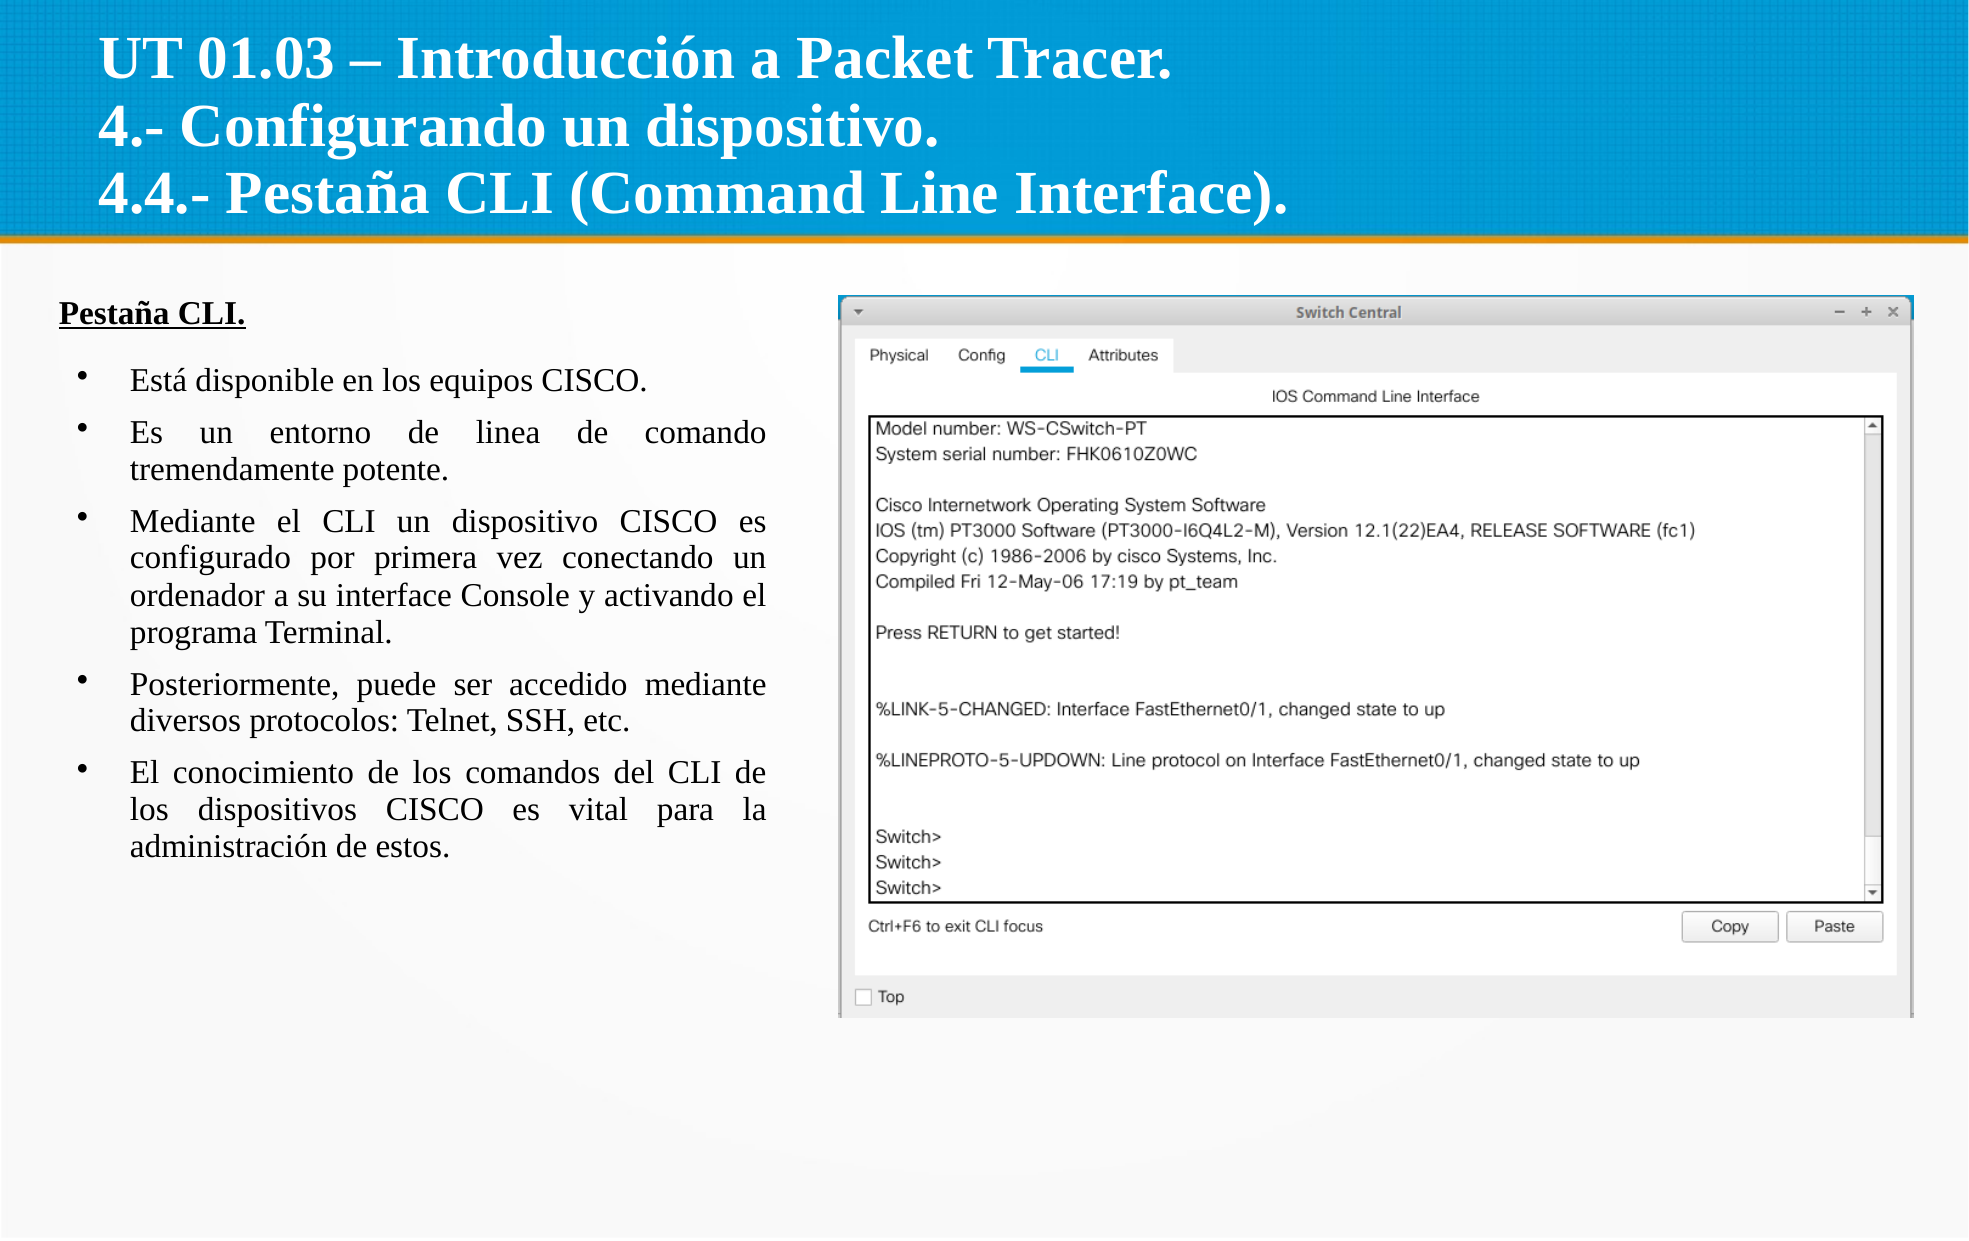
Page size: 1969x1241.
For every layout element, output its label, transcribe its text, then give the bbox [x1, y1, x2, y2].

picture [0, 233, 1969, 1241]
list Pestaña CLI. Está disponible en los equipos CISCO. Es un entorno de linea de comando tremendamente potente. Mediante el CLI un dispositivo CISCO es configurado por primera vez conectando un ordenador a su interface Console y activando el programa Terminal. Posteriormente, puede ser accedido mediante diversos protocolos: Telnet, SSH, etc. El conocimiento de los comandos del CLI de los dispositivos CISCO es vital para la administración de estos. [59, 295, 768, 1146]
title UT 01.03 – Introducción a Packet Tracer. 4.- Configurando un dispositivo. 4.4.- Pestaña CLI (Command Line Interface). [98, 19, 1870, 227]
